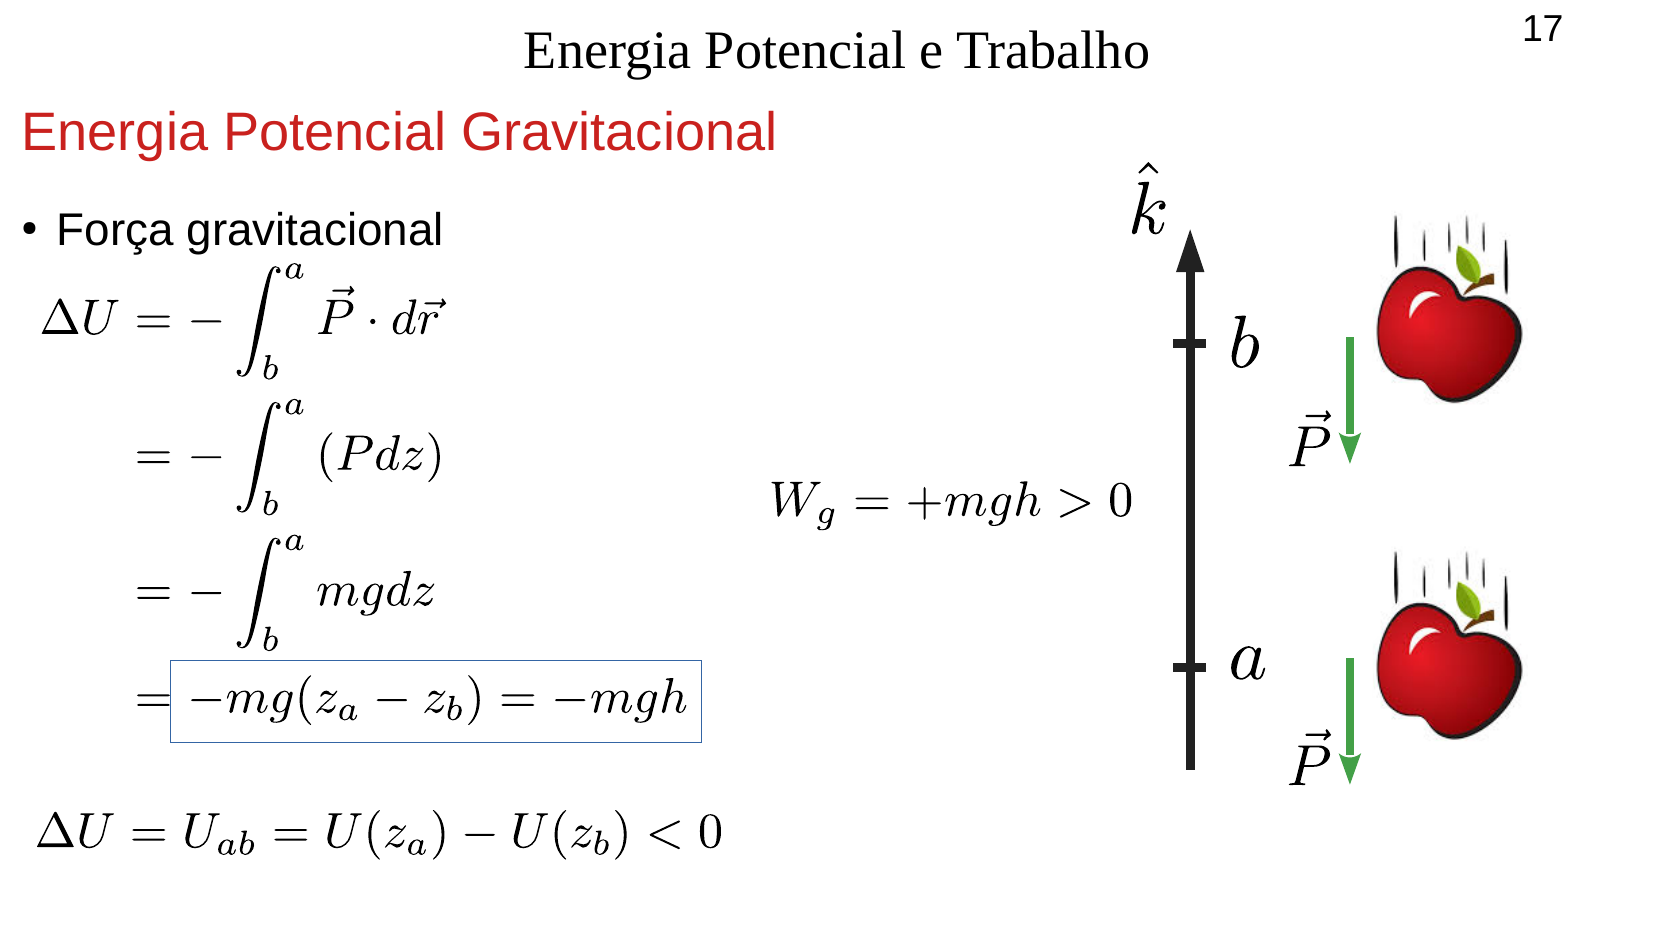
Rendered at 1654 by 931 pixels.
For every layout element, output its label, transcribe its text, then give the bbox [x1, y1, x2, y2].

text_box Energia Potencial Gravitacional Força gravitacional [6, 93, 1009, 300]
picture [1228, 646, 1266, 680]
picture [34, 810, 721, 860]
text_box Energia Potencial e Trabalho [509, 0, 1166, 88]
picture [1372, 542, 1528, 743]
picture [1228, 315, 1259, 369]
text_box <number> [1507, 0, 1654, 71]
picture [1286, 410, 1332, 467]
picture [171, 661, 689, 727]
picture [1372, 205, 1528, 407]
picture [766, 479, 1134, 533]
picture [37, 261, 689, 727]
picture [1286, 729, 1332, 786]
picture [1127, 162, 1166, 235]
